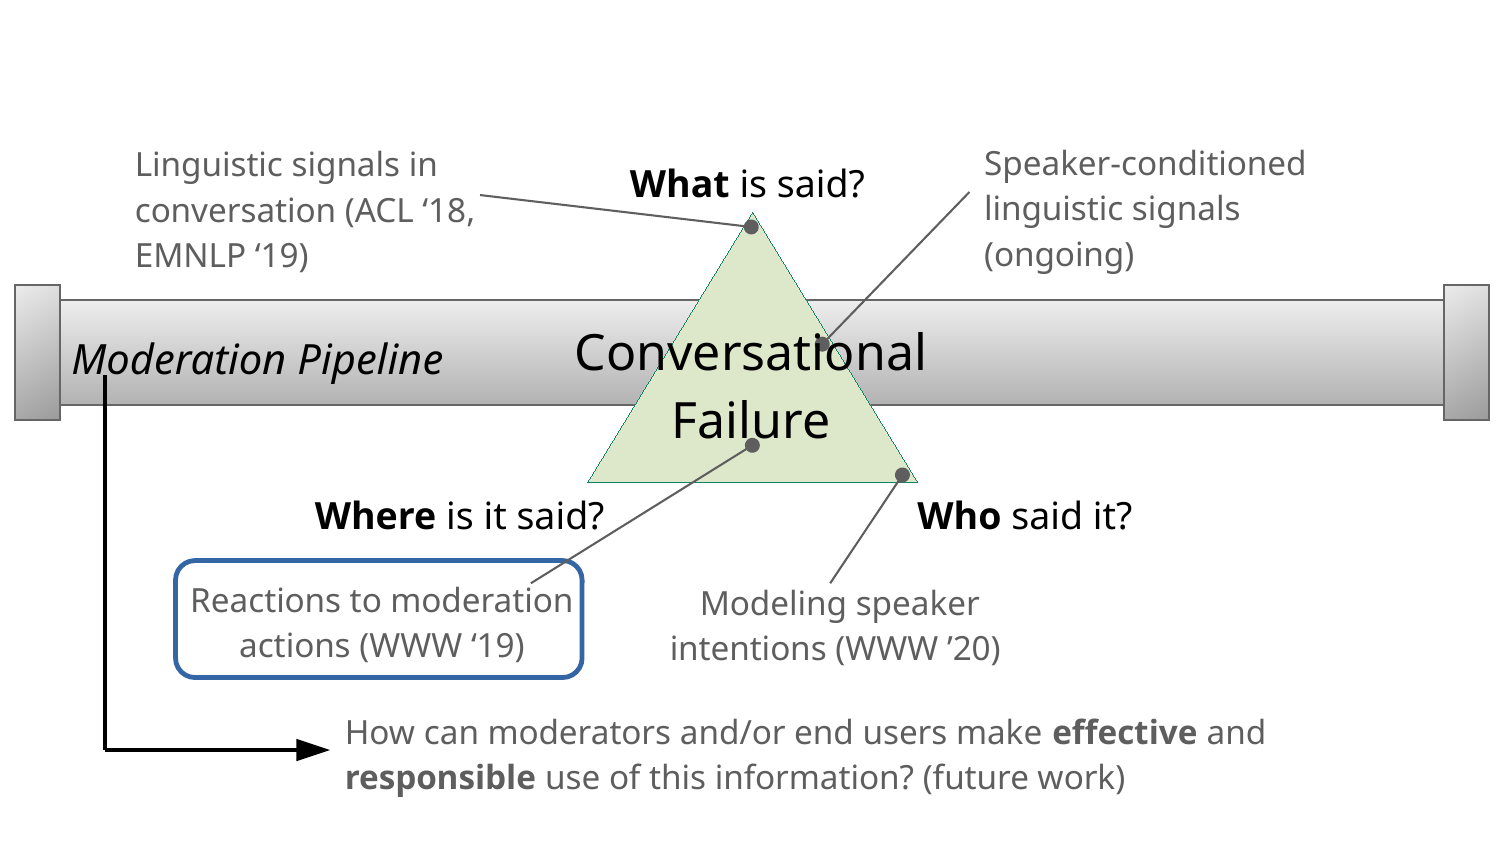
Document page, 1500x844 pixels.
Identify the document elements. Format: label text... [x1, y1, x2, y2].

text_box [696, 451, 918, 483]
text_box [859, 285, 1490, 421]
text_box Conversational Failure [556, 309, 947, 451]
text_box Modeling speaker intentions (WWW ’20) [655, 572, 1130, 673]
text_box Moderation Pipeline [61, 322, 470, 391]
text_box How can moderators and/or end users make effective and responsible use of this information? (future work) [330, 701, 1396, 811]
text_box [587, 451, 739, 483]
text_box Reactions to moderation actions (WWW ‘19) [175, 569, 592, 678]
text_box Who said it? [902, 482, 1161, 545]
text_box Linguistic signals in conversation (ACL ‘18, EMNLP ‘19) [120, 133, 513, 286]
text_box Where is it said? [596, 522, 633, 545]
text_box [15, 213, 862, 421]
text_box What is said? [615, 150, 901, 213]
text_box Speaker-conditioned linguistic signals (ongoing) [969, 132, 1363, 284]
text_box Where is it said? [300, 482, 633, 545]
